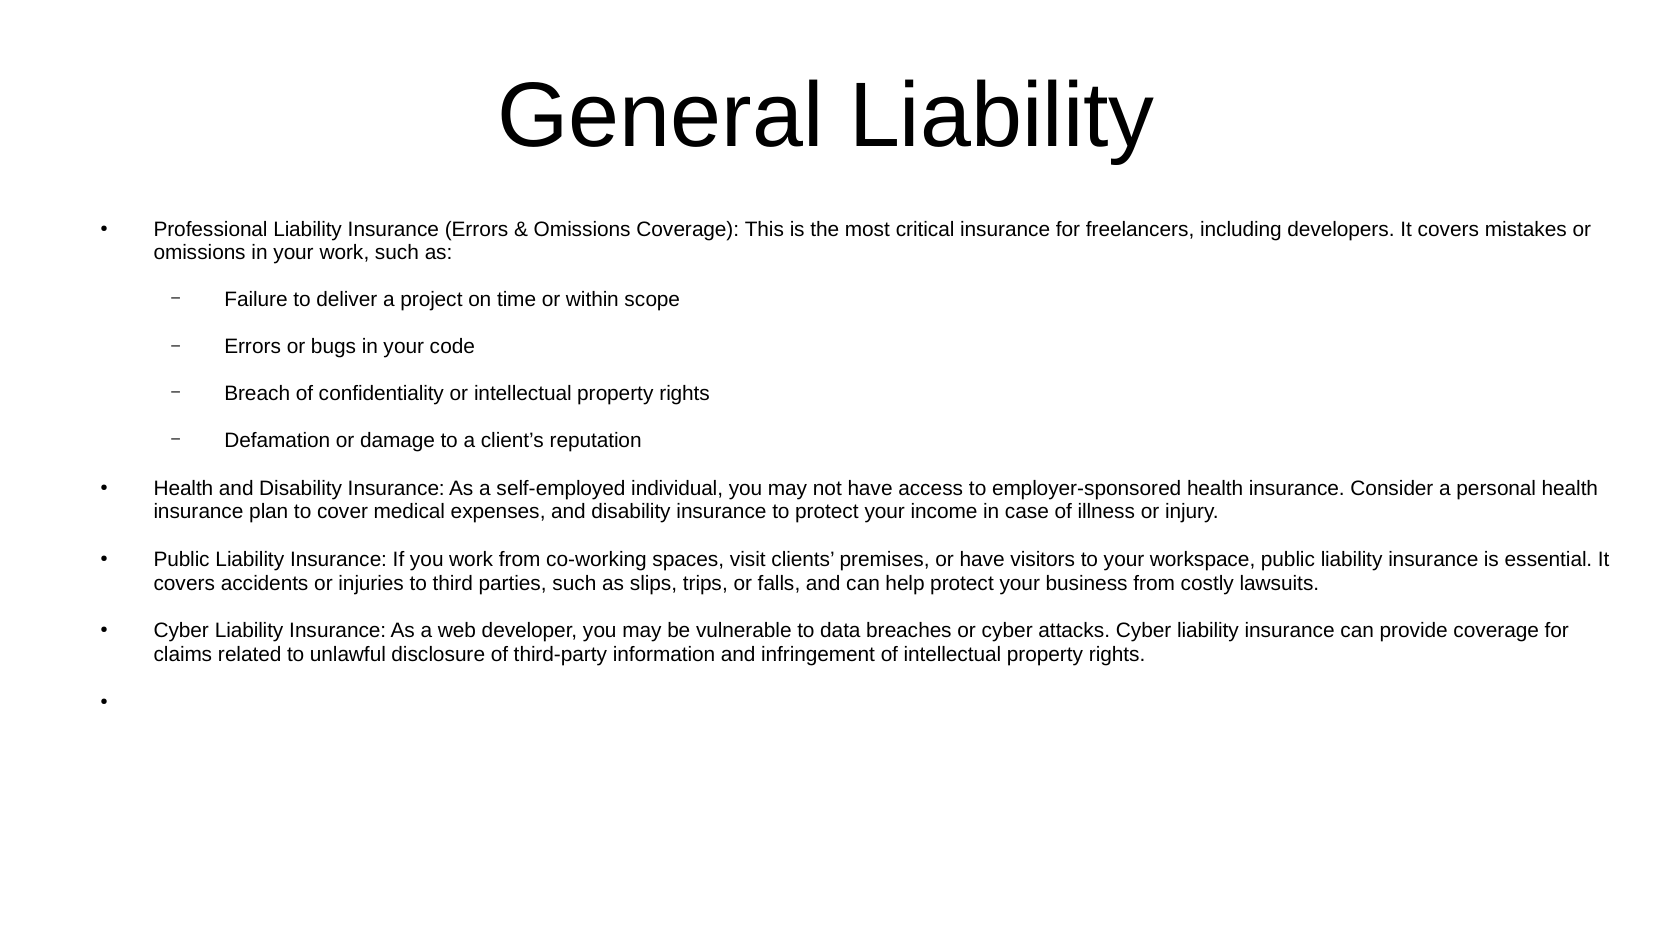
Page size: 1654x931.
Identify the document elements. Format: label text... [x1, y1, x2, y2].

title General Liability [82, 37, 1571, 193]
list Professional Liability Insurance (Errors & Omissions Coverage): This is the most critical insurance for freelancers, including developers. It covers mistakes or omissions in your work, such as: Failure to deliver a project on time or within scope Errors or bugs in your code Breach of confidentiality or intellectual property rights Defamation or damage to a client’s reputation Health and Disability Insurance: As a self-employed individual, you may not have access to employer-sponsored health insurance. Consider a personal health insurance plan to cover medical expenses, and disability insurance to protect your income in case of illness or injury. Public Liability Insurance: If you work from co-working spaces, visit clients’ premises, or have visitors to your workspace, public liability insurance is essential. It covers accidents or injuries to third parties, such as slips, trips, or falls, and can help protect your business from costly lawsuits. Cyber Liability Insurance: As a web developer, you may be vulnerable to data breaches or cyber attacks. Cyber liability insurance can provide coverage for claims related to unlawful disclosure of third-party information and infringement of intellectual property rights. [82, 217, 1613, 901]
